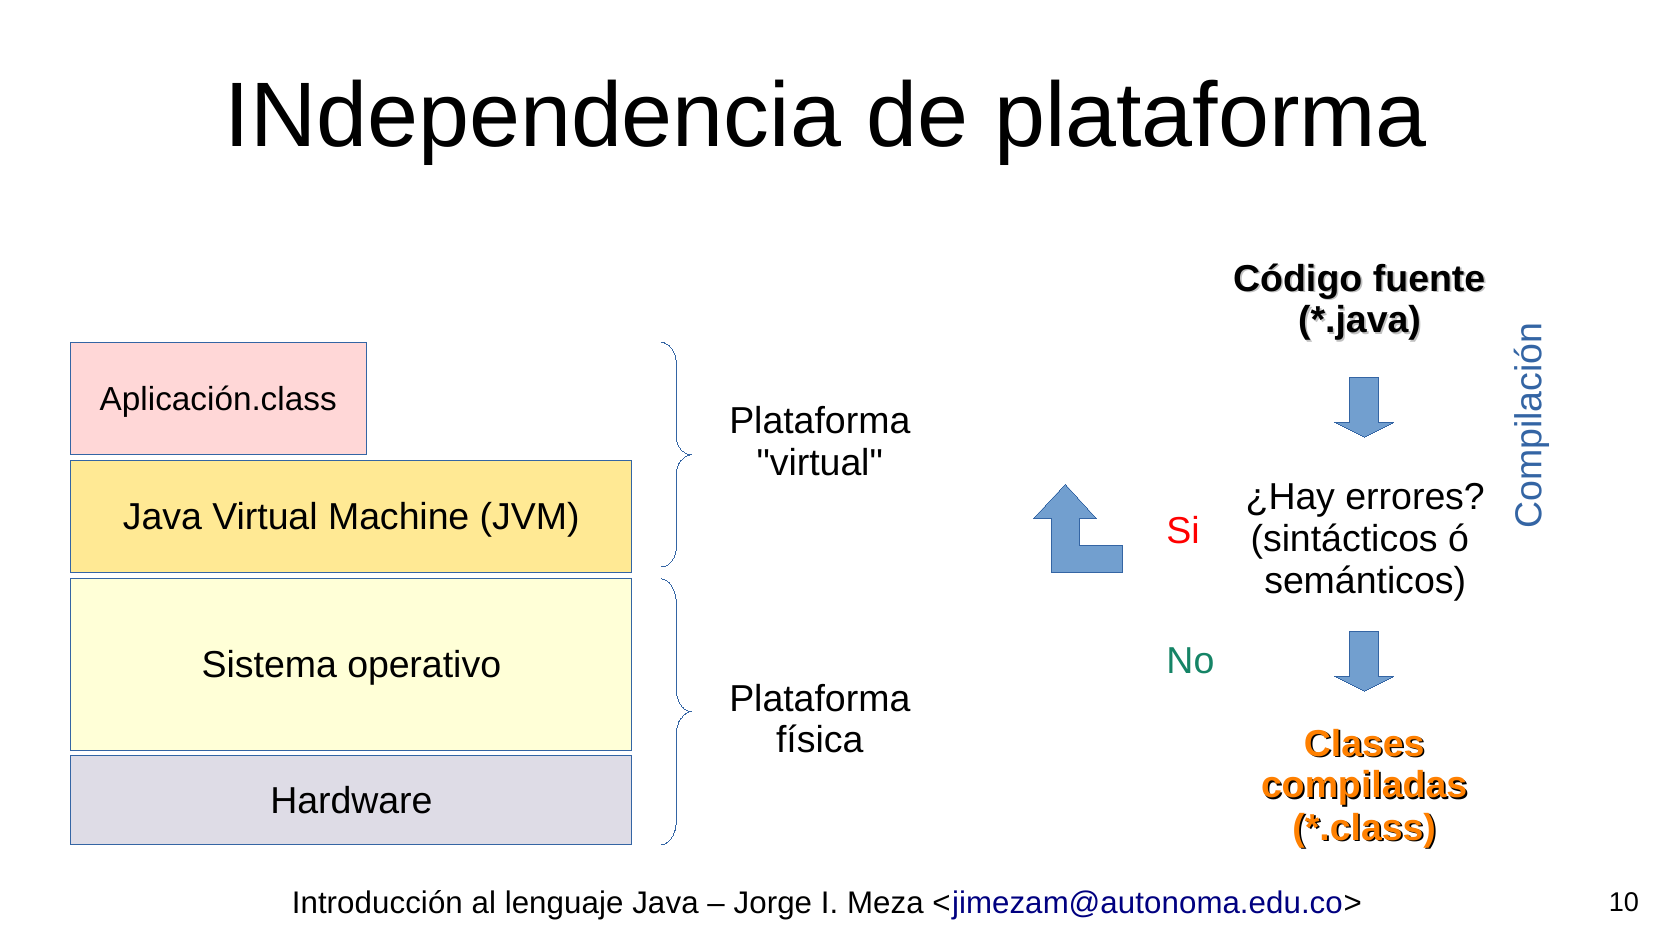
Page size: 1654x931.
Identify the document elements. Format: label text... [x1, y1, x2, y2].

text_box Compilación [1500, 307, 1557, 544]
text_box Aplicación.class [70, 342, 367, 455]
text_box Si [1151, 501, 1215, 559]
text_box Plataforma "virtual" [714, 392, 926, 491]
text_box Hardware [70, 755, 632, 845]
text_box [1033, 484, 1123, 573]
text_box [1334, 377, 1394, 438]
text_box No [1151, 631, 1230, 689]
text_box Java Virtual Machine (JVM) [70, 460, 632, 573]
text_box [1334, 631, 1394, 692]
text_box Plataforma física [714, 669, 926, 769]
text_box Sistema operativo [70, 578, 632, 751]
title INdependencia de plataforma [82, 37, 1571, 193]
text_box Código fuente (*.java) [1218, 249, 1501, 349]
text_box Clases compiladas (*.class) [1246, 714, 1483, 856]
text_box ¿Hay errores? (sintácticos ó semánticos) [1230, 468, 1501, 609]
